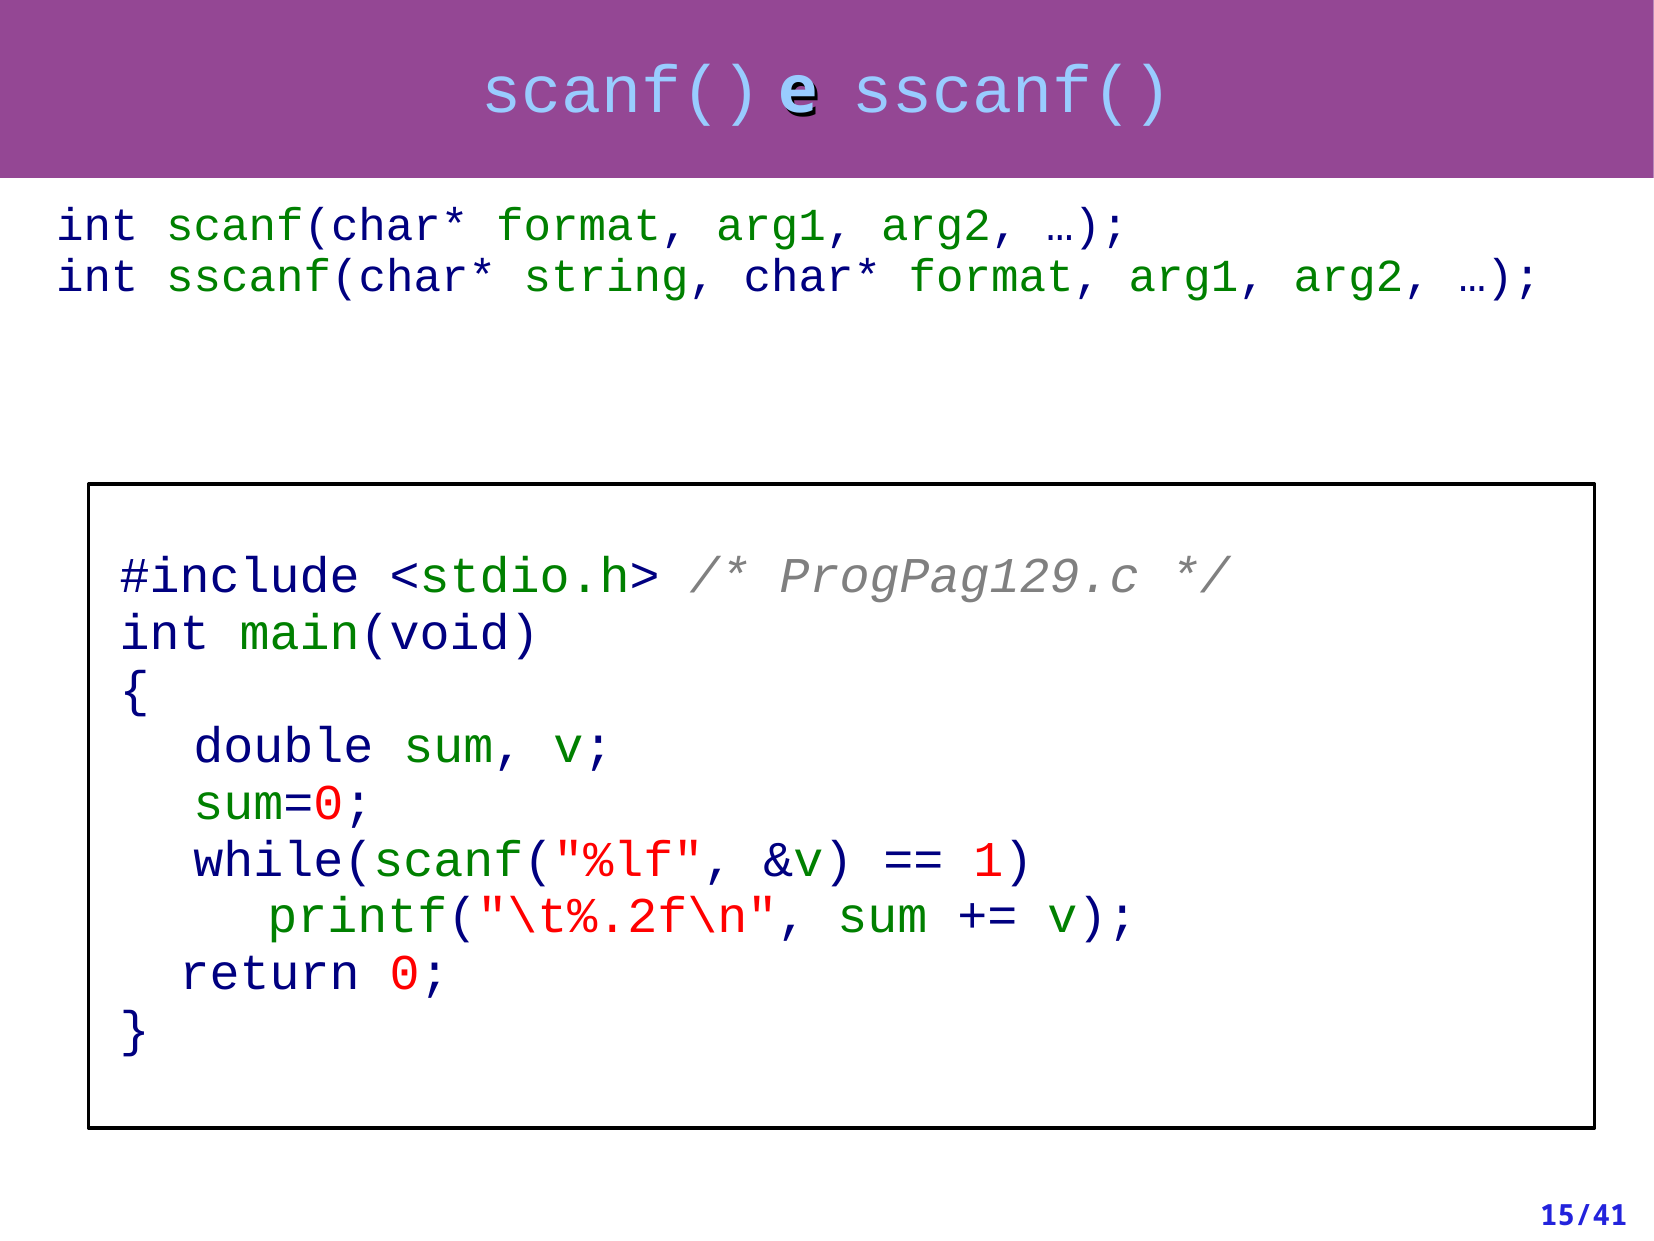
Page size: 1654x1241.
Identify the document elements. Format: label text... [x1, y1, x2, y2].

title scanf() e sscanf() [82, 0, 1571, 176]
text_box #include <stdio.h> /* ProgPag129.c */ int main(void) { double sum, v; sum=0; while(scanf("%lf", &v) == 1) printf("\t%.2f\n", sum += v); return 0; } [88, 484, 1595, 1128]
text_box int scanf(char* format, arg1, arg2, …); int sscanf(char* string, char* format, arg1, arg2, …); [41, 194, 1636, 343]
